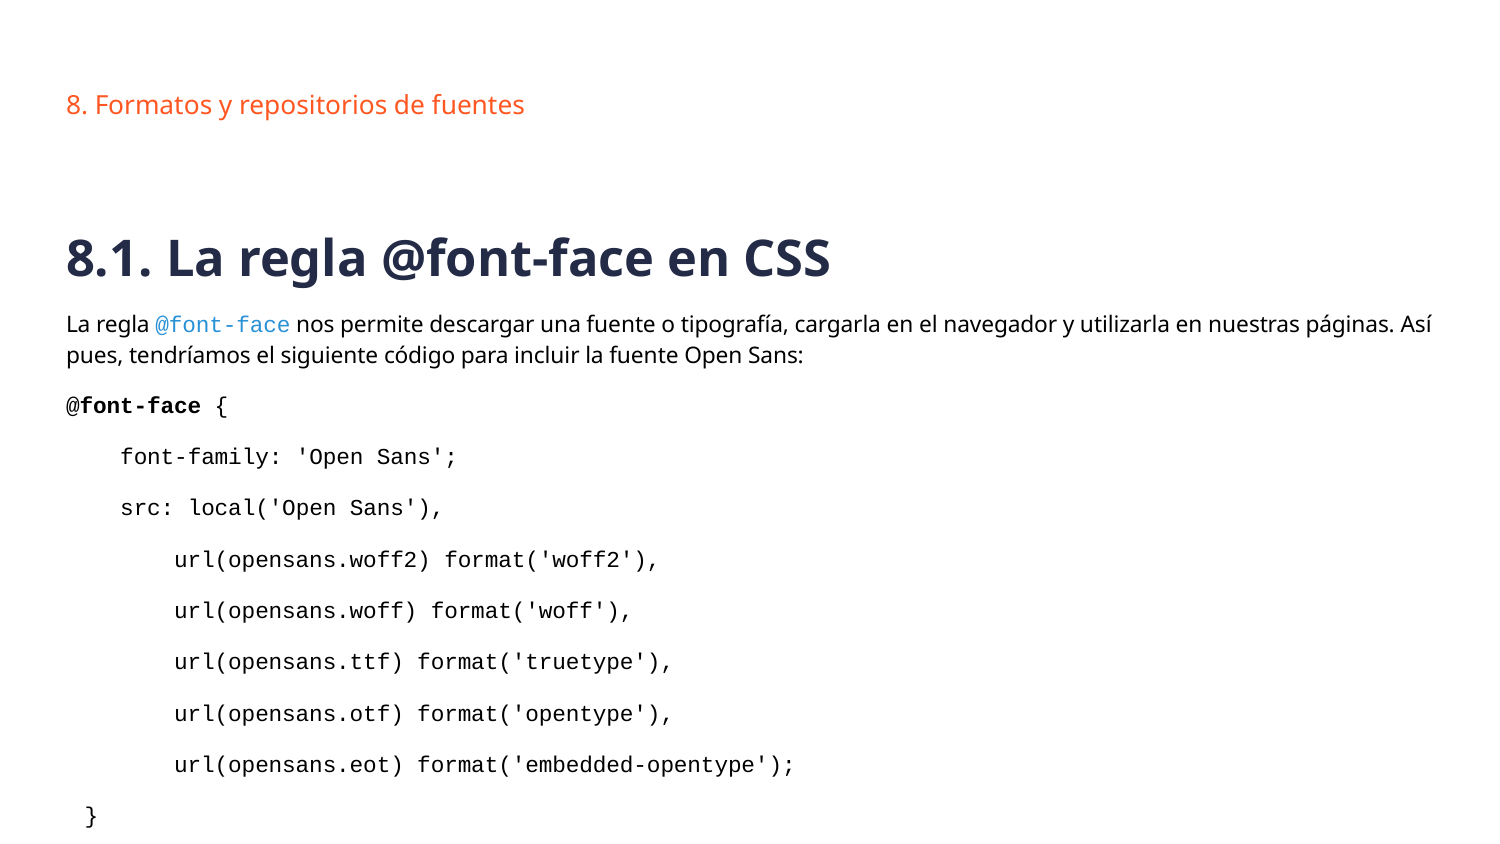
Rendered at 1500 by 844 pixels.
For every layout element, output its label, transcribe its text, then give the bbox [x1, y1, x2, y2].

title 8. Formatos y repositorios de fuentes [51, 72, 1449, 167]
list 8.1. La regla @font-face en CSS La regla @font-face nos permite descargar una fuente o tipografía, cargarla en el navegador y utilizarla en nuestras páginas. Así pues, tendríamos el siguiente código para incluir la fuente Open Sans: @font-face { font-family: 'Open Sans'; src: local('Open Sans'), url(opensans.woff2) format('woff2'), url(opensans.woff) format('woff'), url(opensans.ttf) format('truetype'), url(opensans.otf) format('opentype'), url(opensans.eot) format('embedded-opentype'); } [51, 189, 1449, 844]
